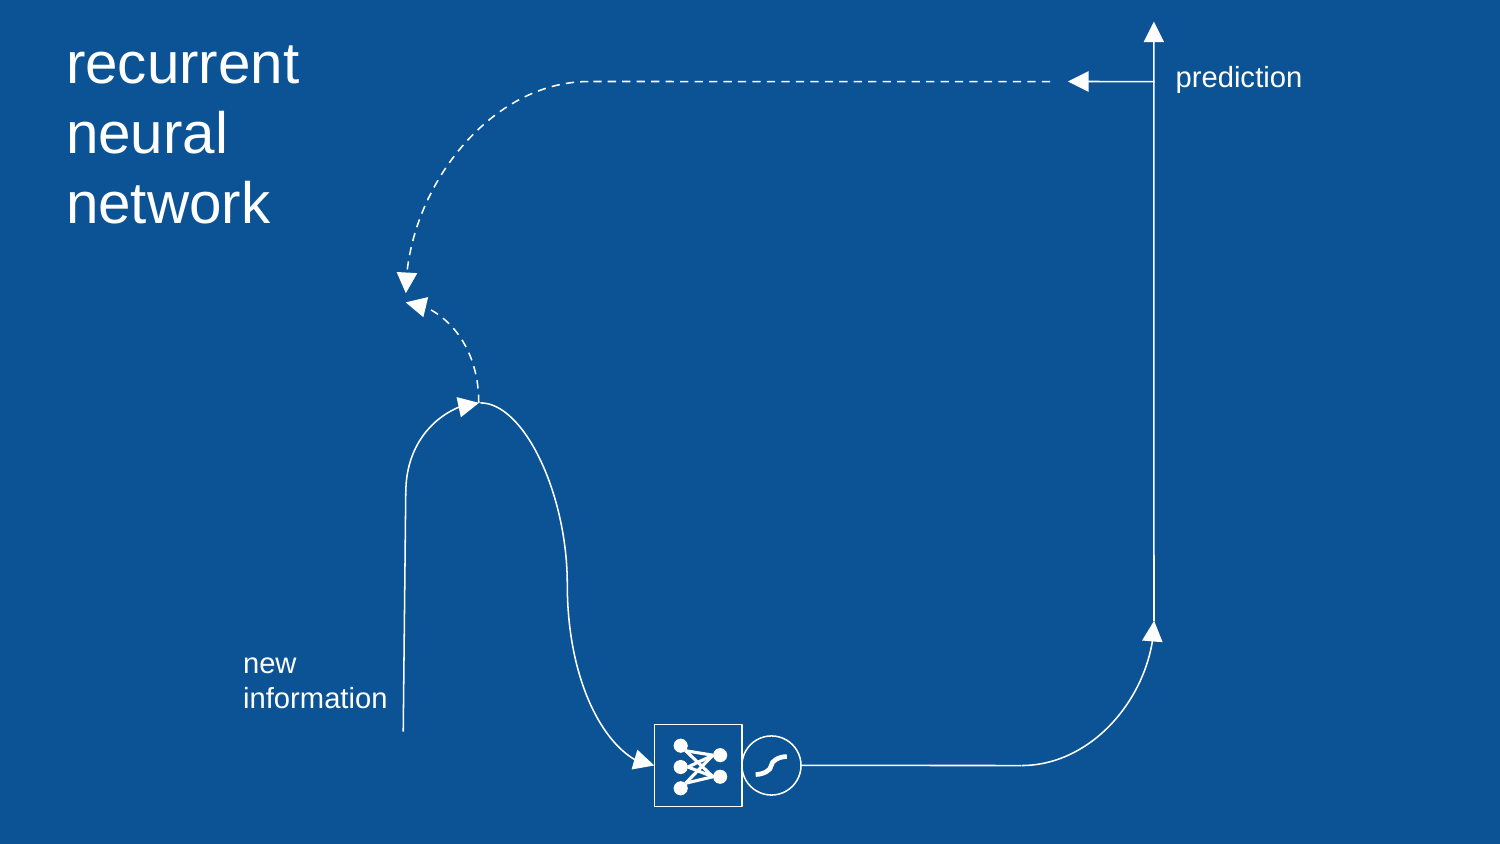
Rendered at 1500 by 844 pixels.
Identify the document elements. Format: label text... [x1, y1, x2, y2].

text_box [673, 738, 688, 753]
text_box [713, 748, 728, 763]
text_box [713, 769, 728, 784]
text_box [673, 781, 688, 796]
text_box [673, 759, 688, 775]
text_box new information [228, 629, 409, 748]
title recurrent neural network [51, 10, 1449, 105]
text_box prediction [1160, 105, 1330, 110]
